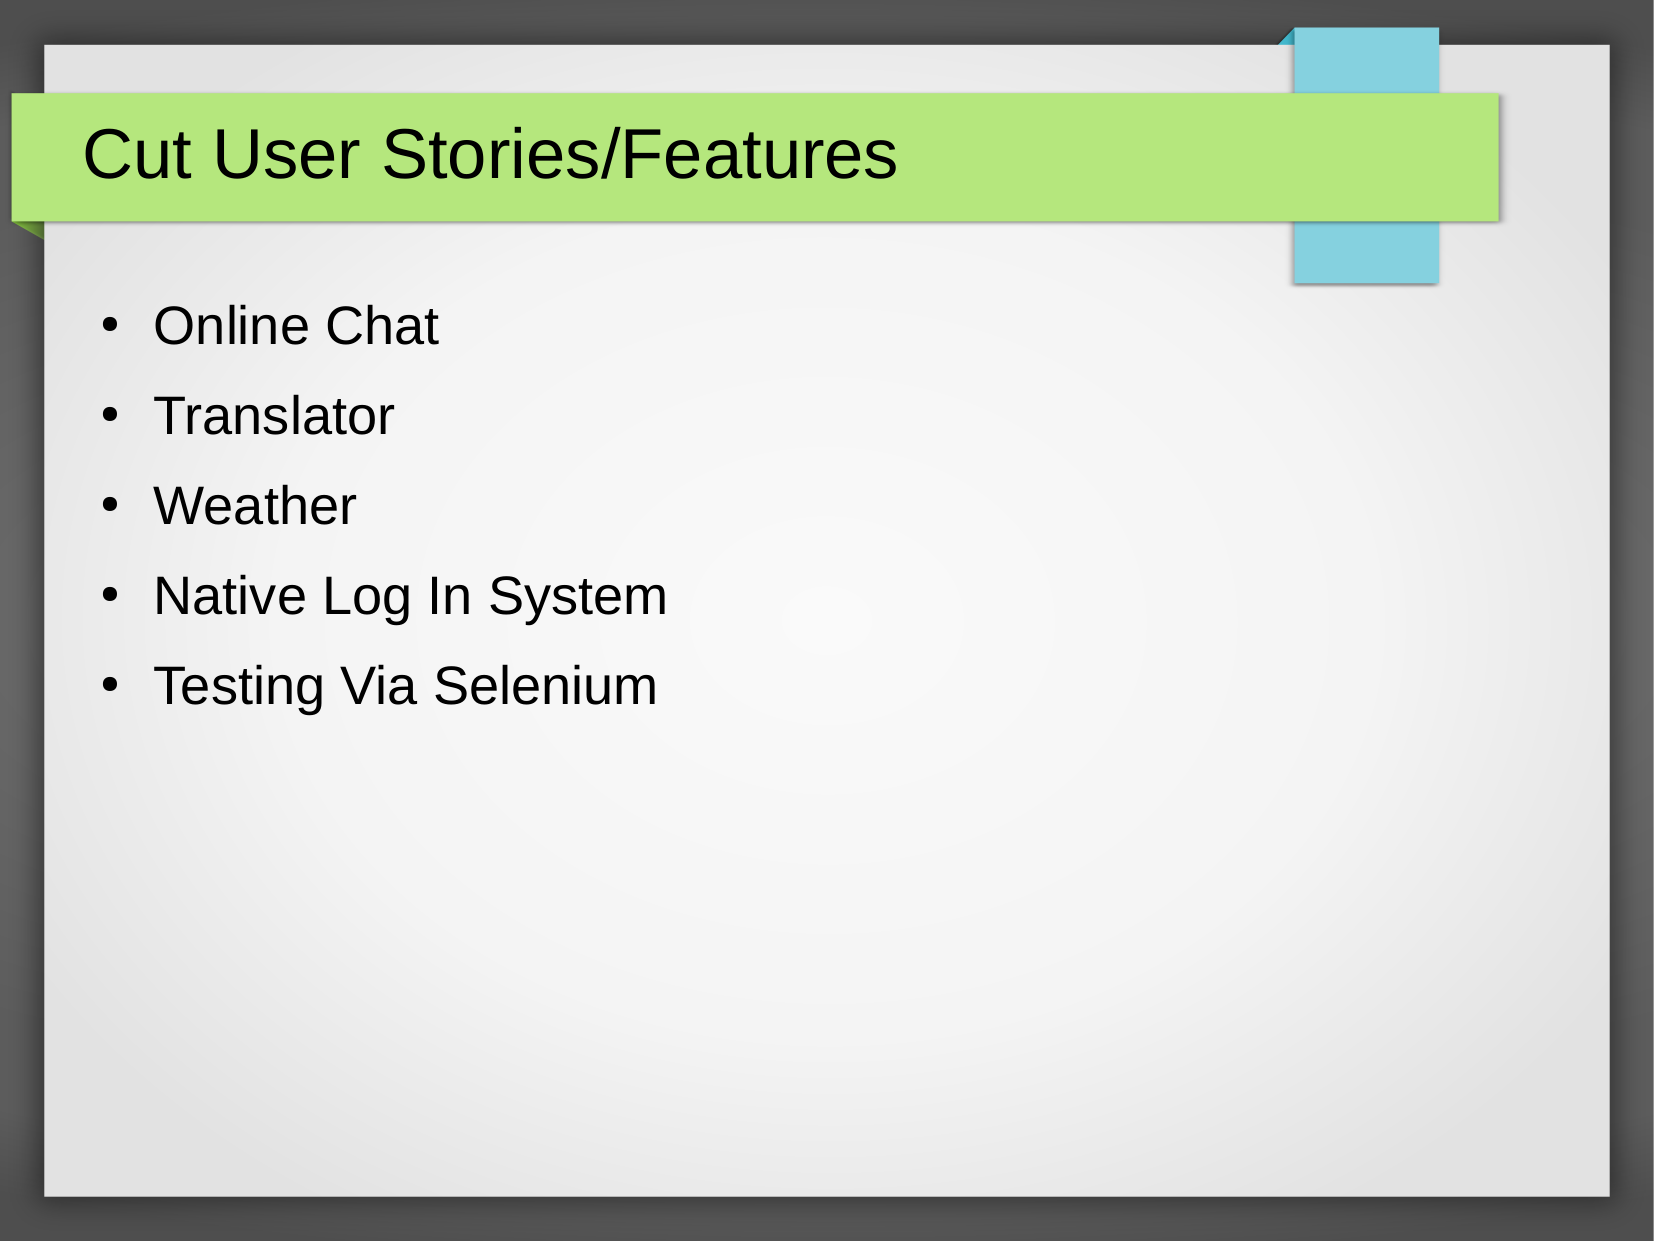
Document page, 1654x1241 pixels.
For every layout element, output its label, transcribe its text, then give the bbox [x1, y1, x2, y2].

title Cut User Stories/Features [82, 94, 1264, 213]
list Online Chat Translator Weather Native Log In System Testing Via Selenium [82, 295, 1571, 1015]
picture [0, 0, 1654, 1241]
